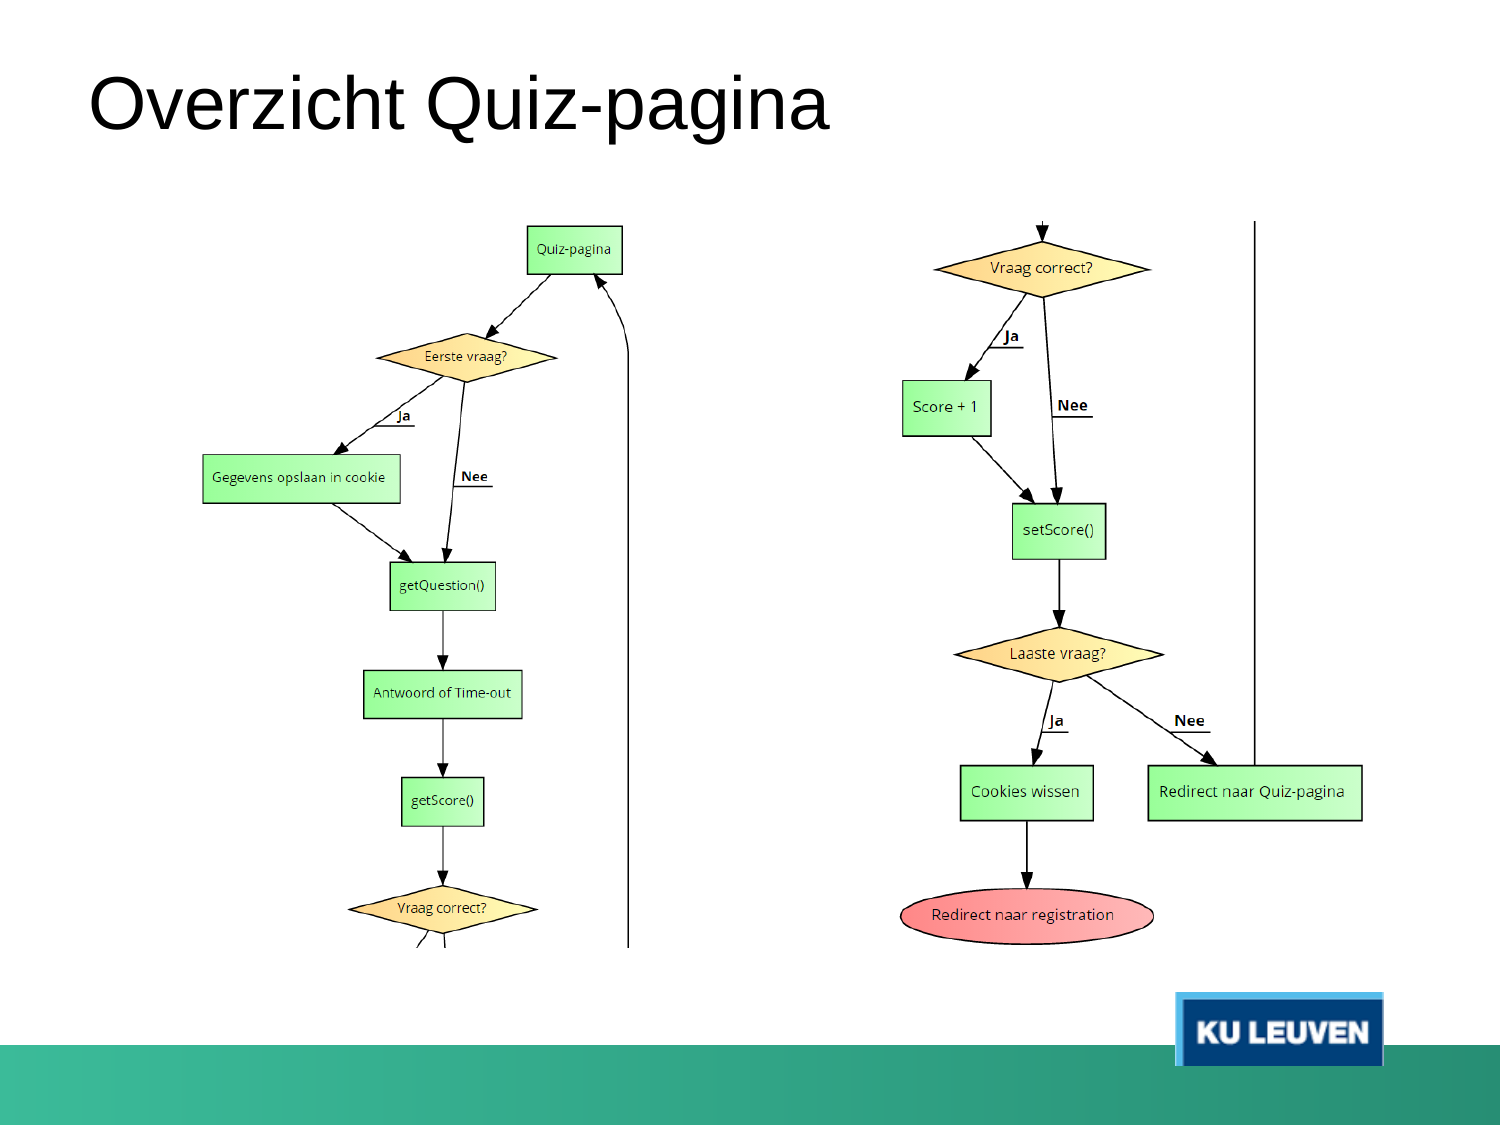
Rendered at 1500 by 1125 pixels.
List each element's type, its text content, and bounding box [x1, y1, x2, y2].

title Overzicht Quiz-pagina [88, 29, 1456, 178]
picture [185, 221, 659, 948]
picture [1175, 992, 1384, 1066]
picture [862, 221, 1384, 948]
